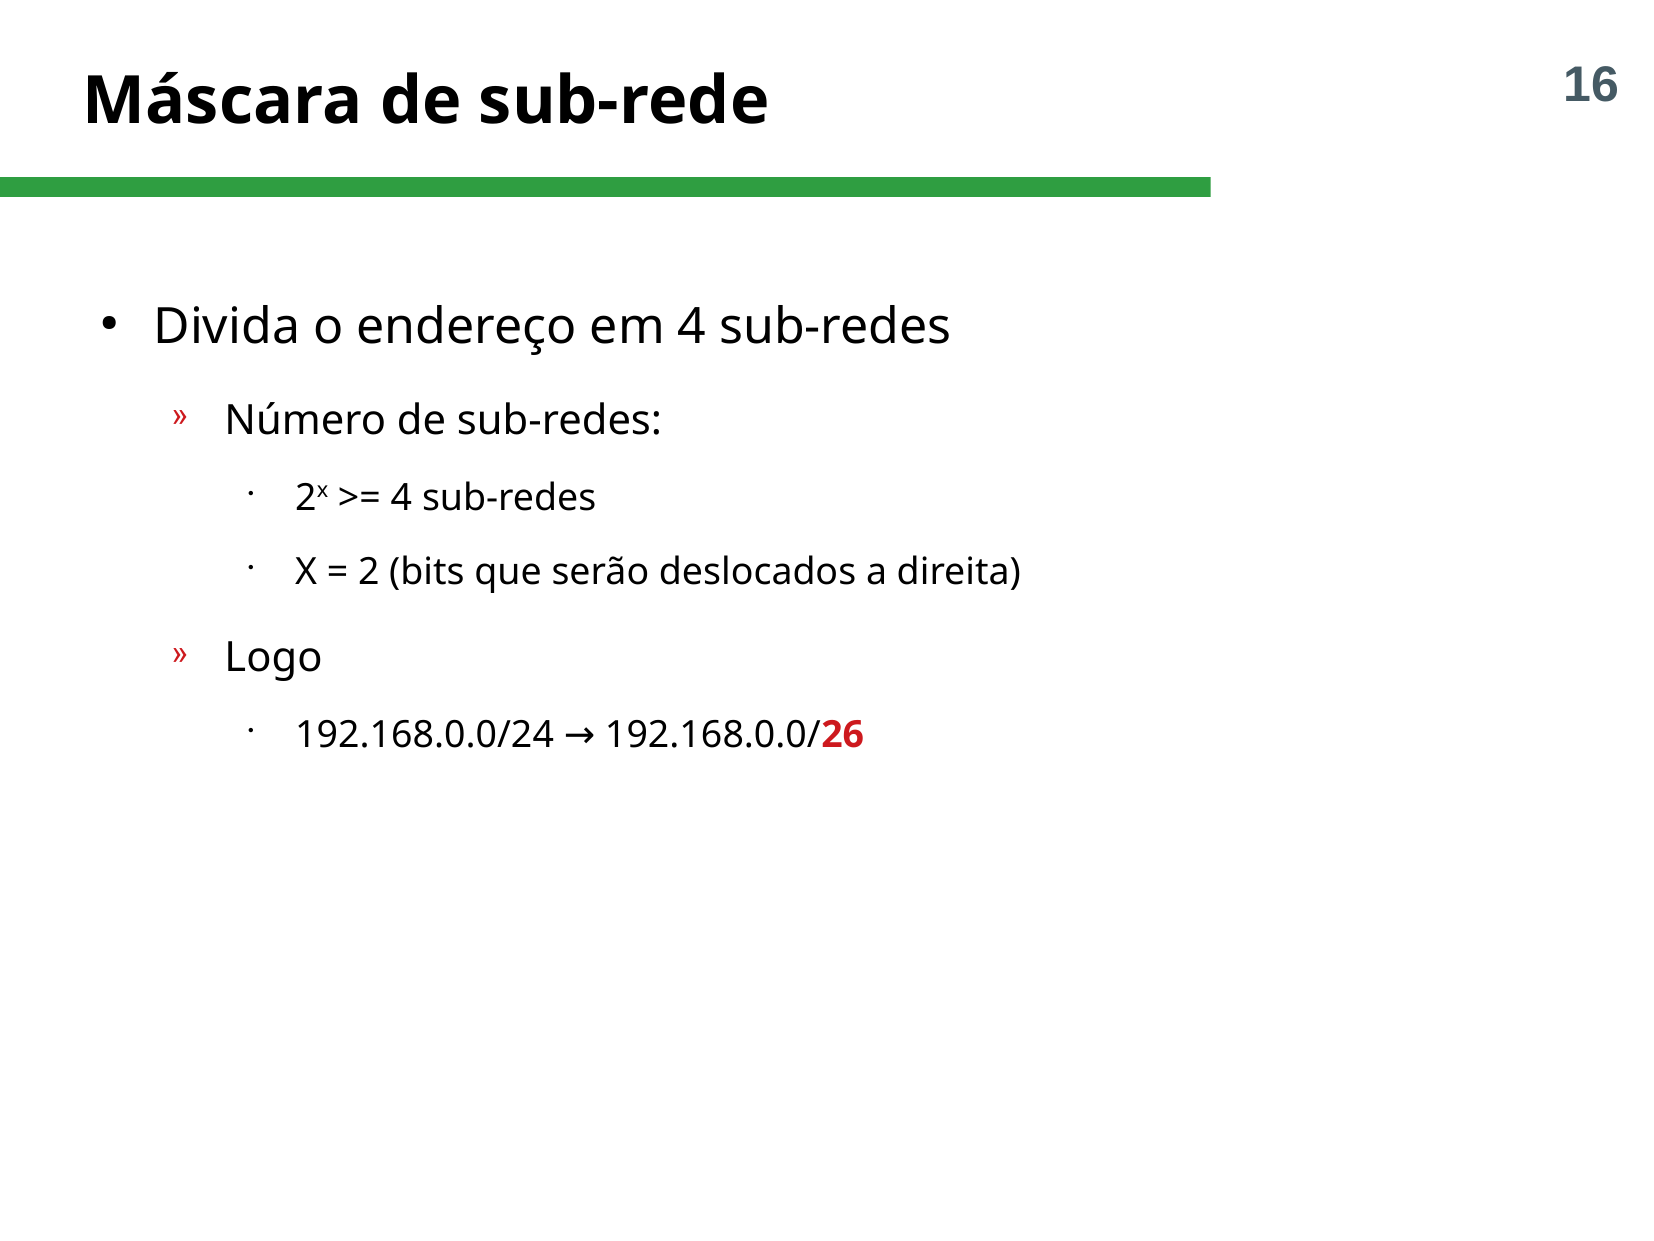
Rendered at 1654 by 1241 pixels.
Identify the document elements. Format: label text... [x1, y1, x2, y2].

title Máscara de sub-rede [82, 0, 1152, 202]
list Divida o endereço em 4 sub-redes Número de sub-redes: 2x >= 4 sub-redes X = 2 (bits que serão deslocados a direita) Logo 192.168.0.0/24 → 192.168.0.0/26 [82, 290, 1571, 1211]
